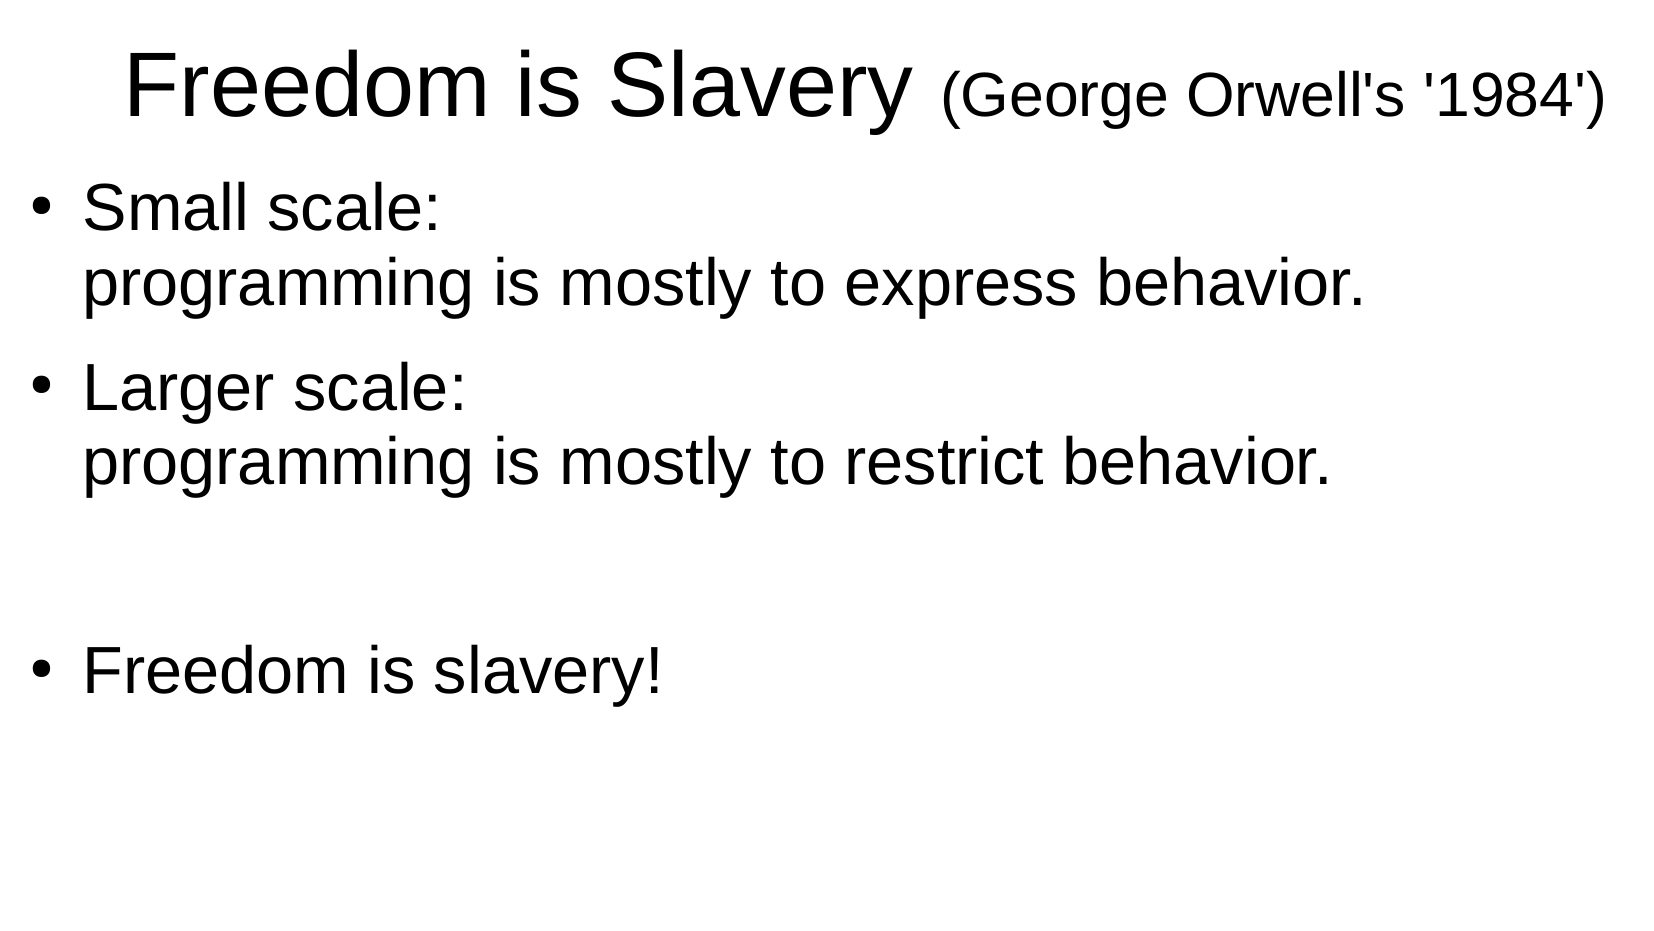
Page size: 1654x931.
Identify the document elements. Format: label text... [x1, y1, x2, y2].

title Freedom is Slavery (George Orwell's '1984') [53, 0, 1654, 172]
list Small scale: programming is mostly to express behavior. Larger scale: programming is mostly to restrict behavior. Freedom is slavery! [11, 170, 1583, 883]
